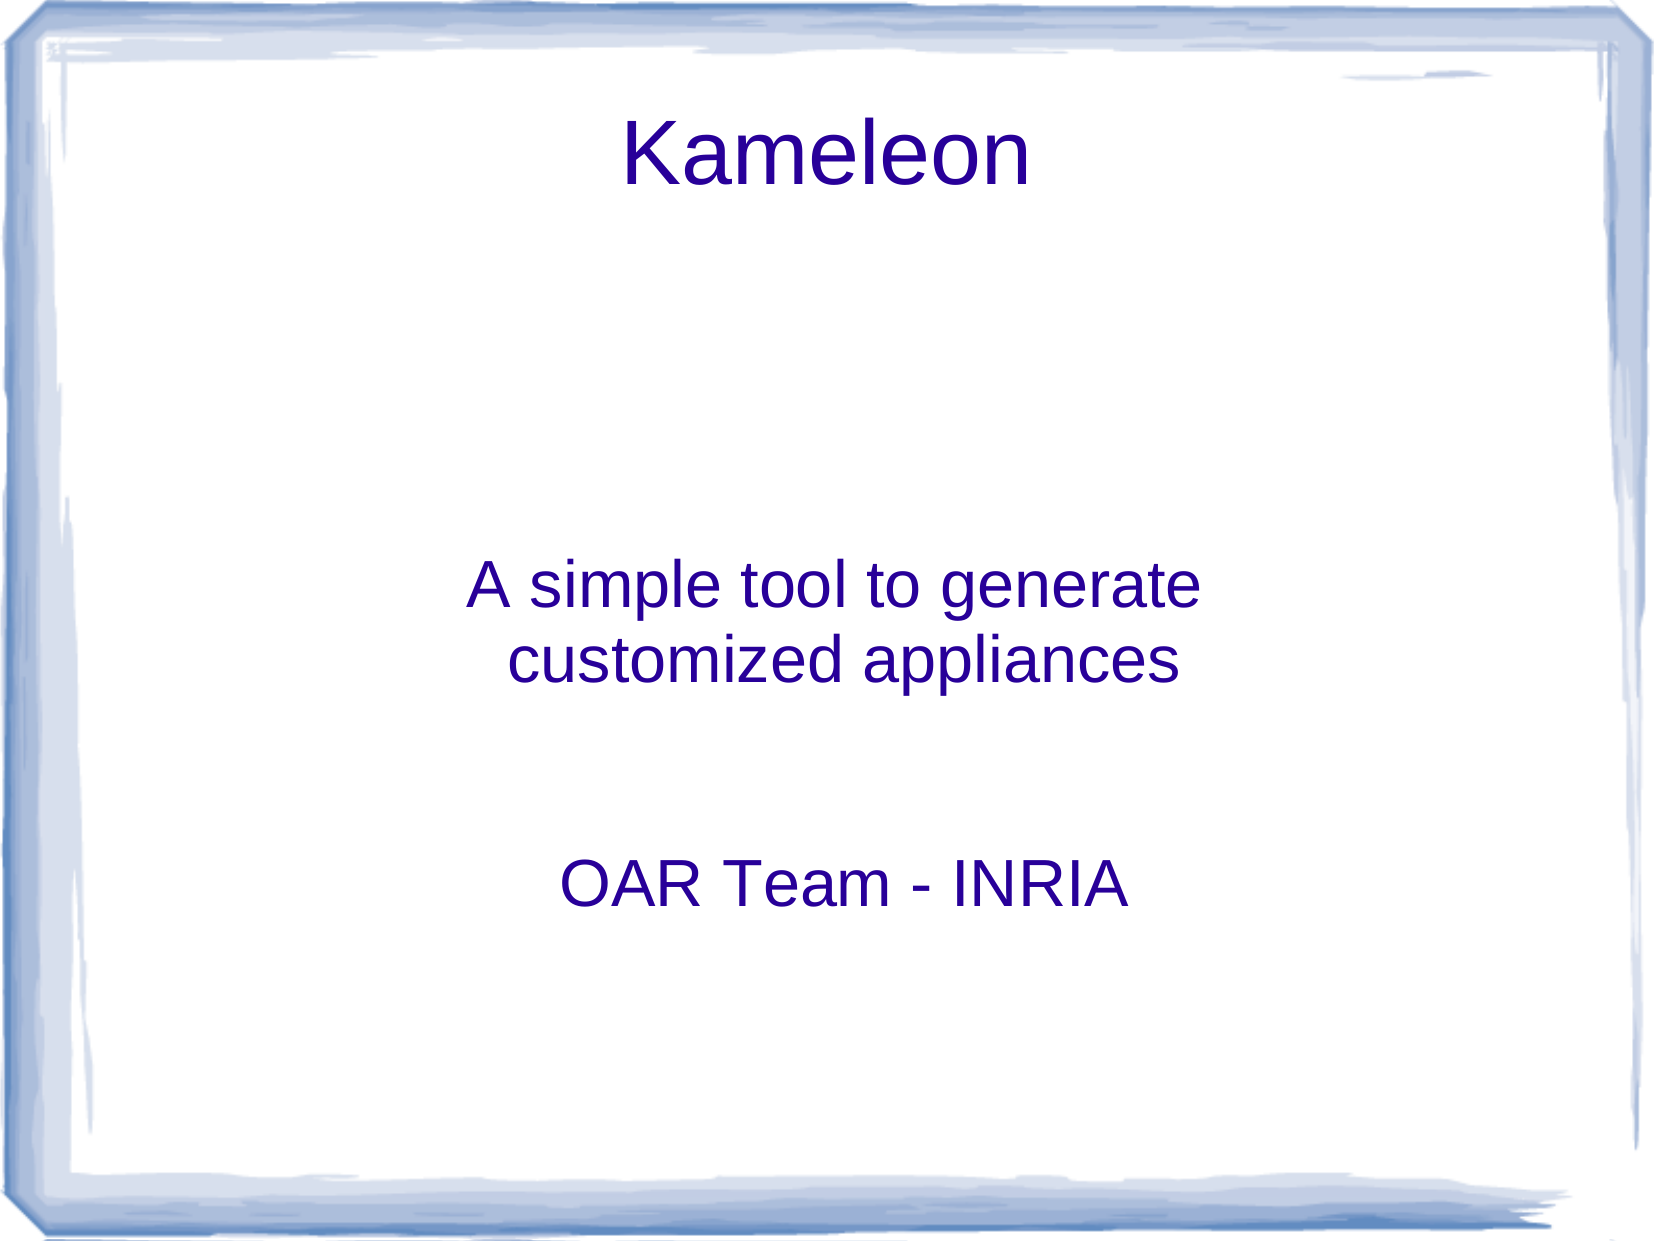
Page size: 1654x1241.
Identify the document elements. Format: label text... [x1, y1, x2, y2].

subtitle A simple tool to generate customized appliances OAR Team - INRIA [118, 324, 1571, 1144]
title Kameleon [82, 56, 1571, 250]
picture [0, 0, 1654, 1241]
